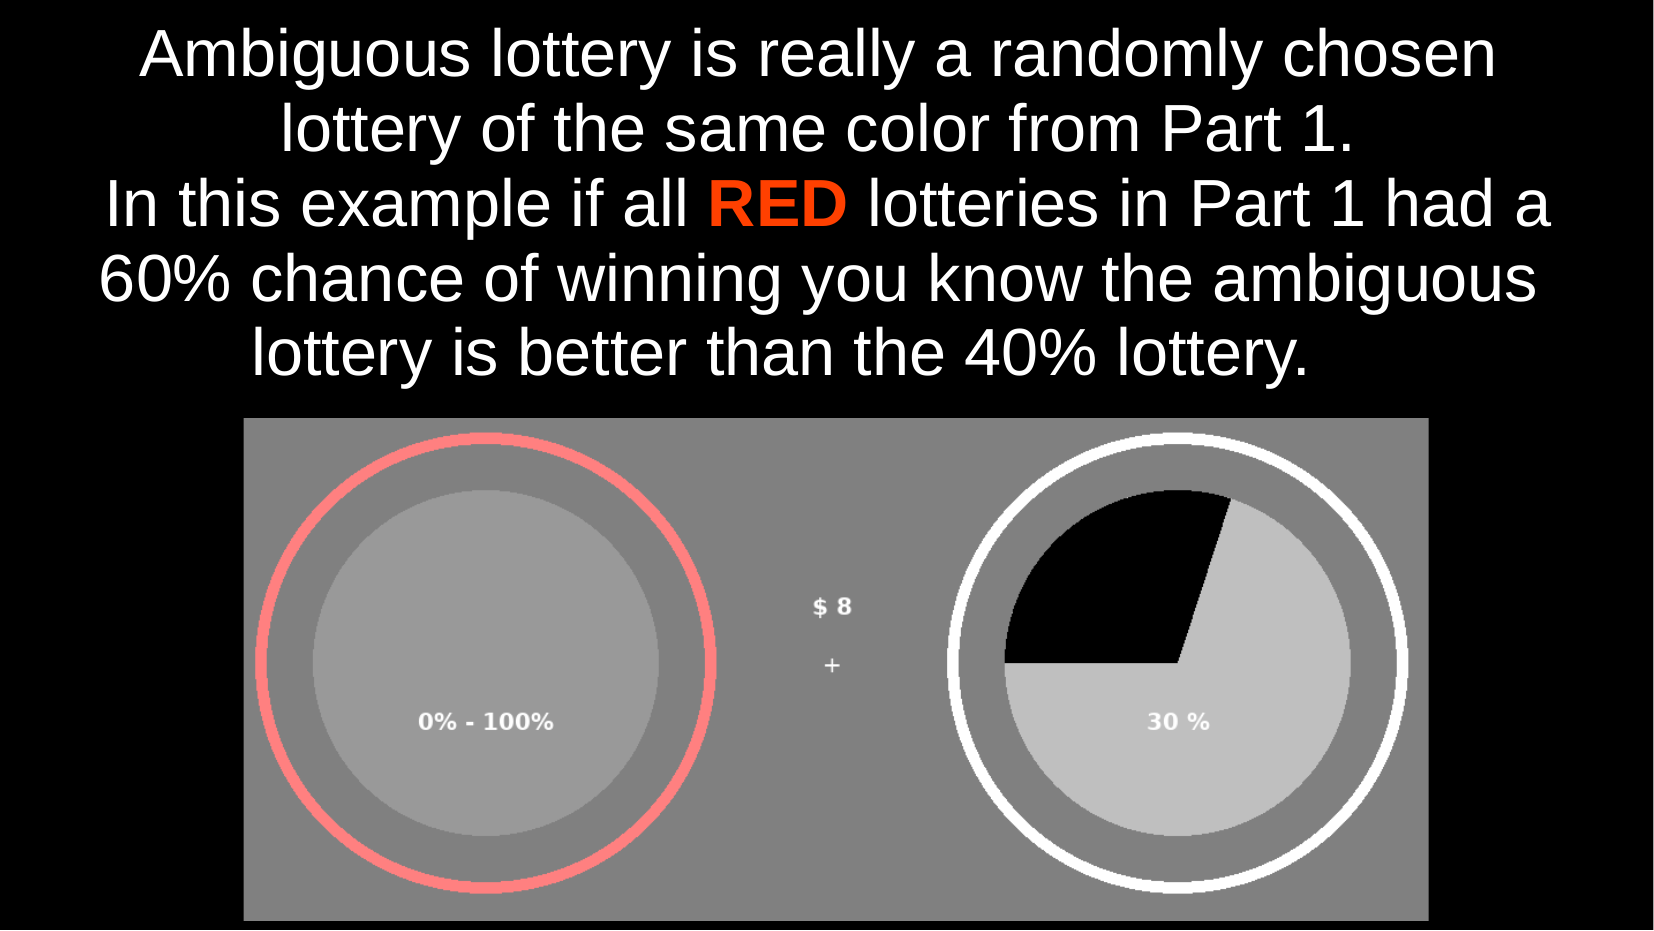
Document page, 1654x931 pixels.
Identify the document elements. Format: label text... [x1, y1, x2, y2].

subtitle Ambiguous lottery is really a randomly chosen lottery of the same color from Part 1. In this example if all RED lotteries in Part 1 had a 60% chance of winning you know the ambiguous lottery is better than the 40% lottery. [75, 16, 1564, 391]
picture [243, 418, 1429, 921]
